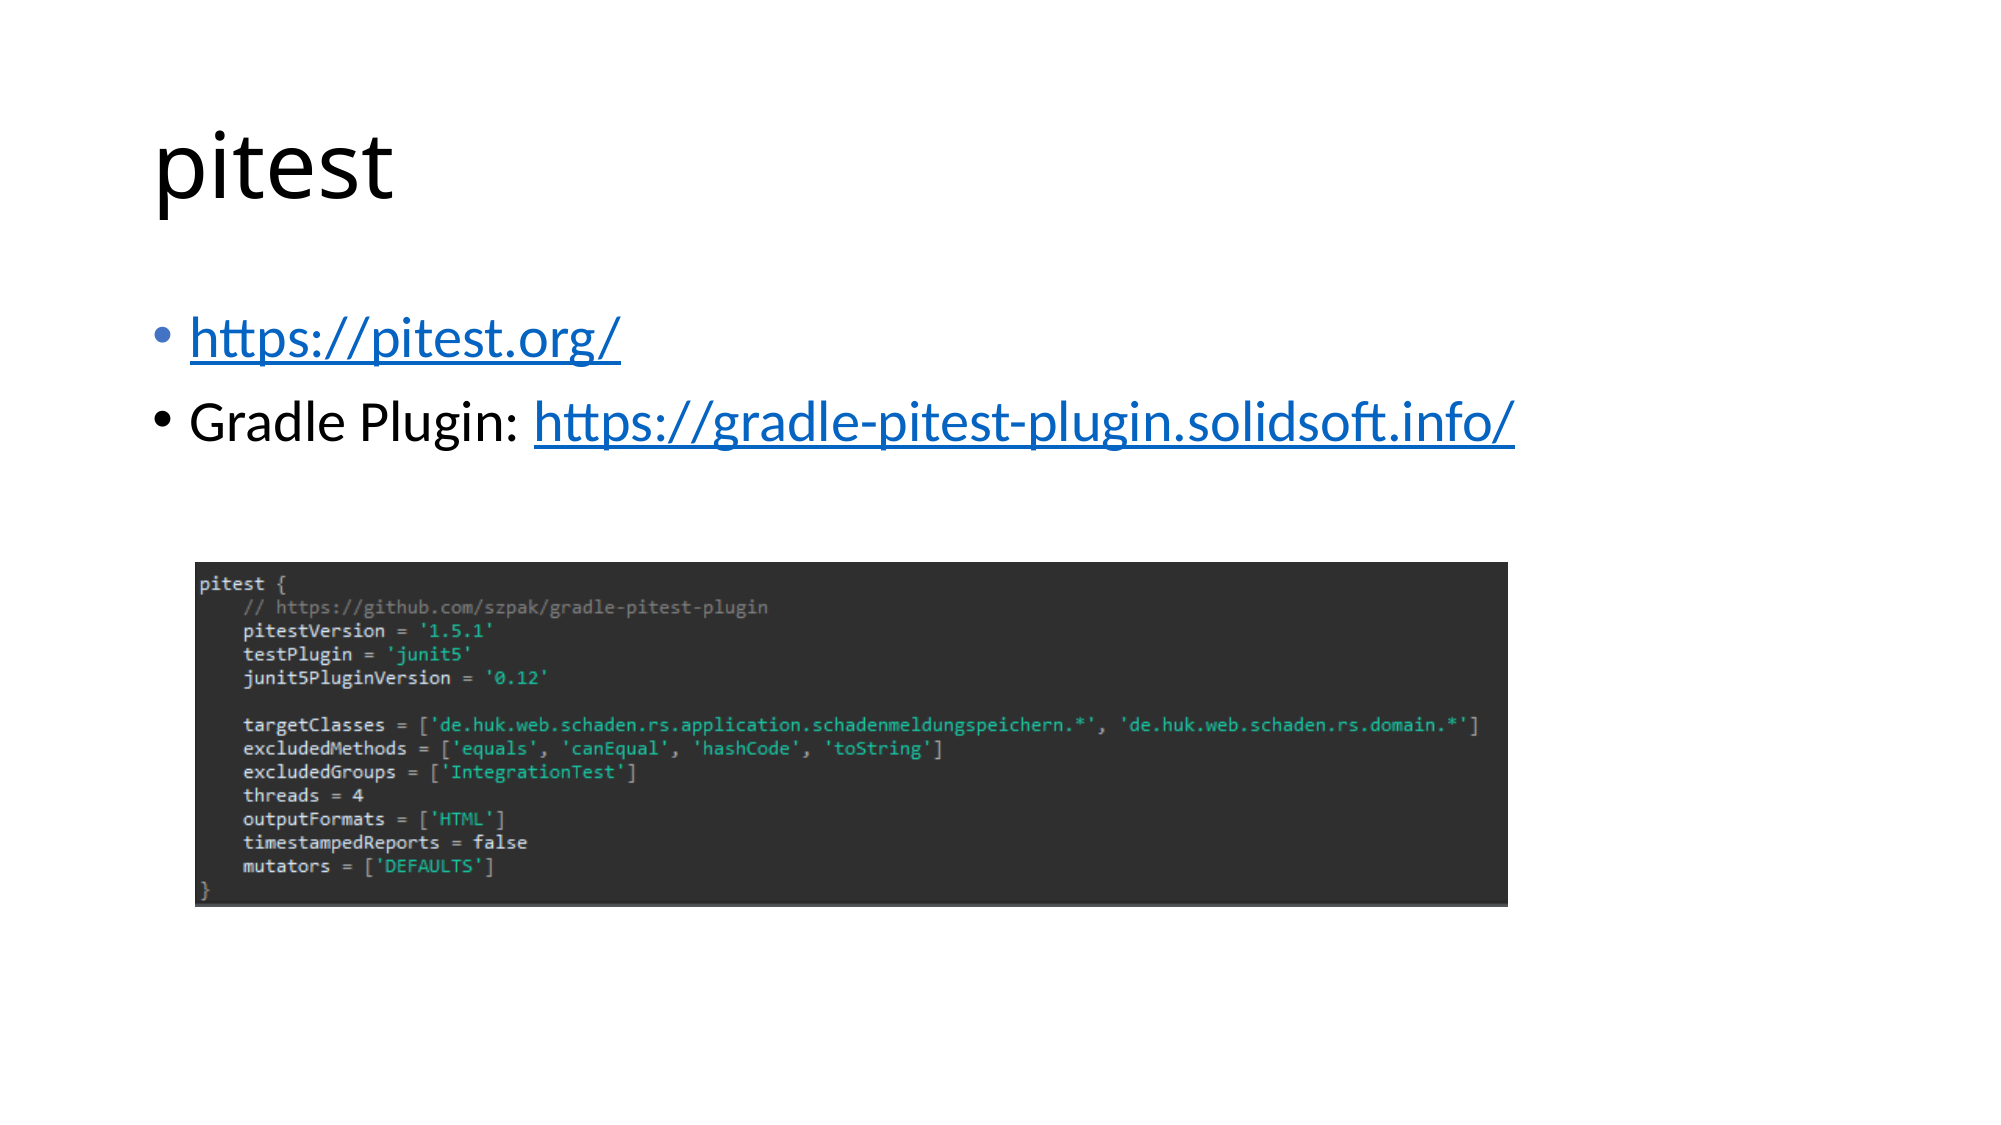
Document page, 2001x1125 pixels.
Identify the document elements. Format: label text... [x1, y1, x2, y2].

picture [195, 562, 1508, 907]
title pitest [137, 59, 1863, 278]
list https://pitest.org/ Gradle Plugin: https://gradle-pitest-plugin.solidsoft.info/ [137, 299, 1863, 1014]
